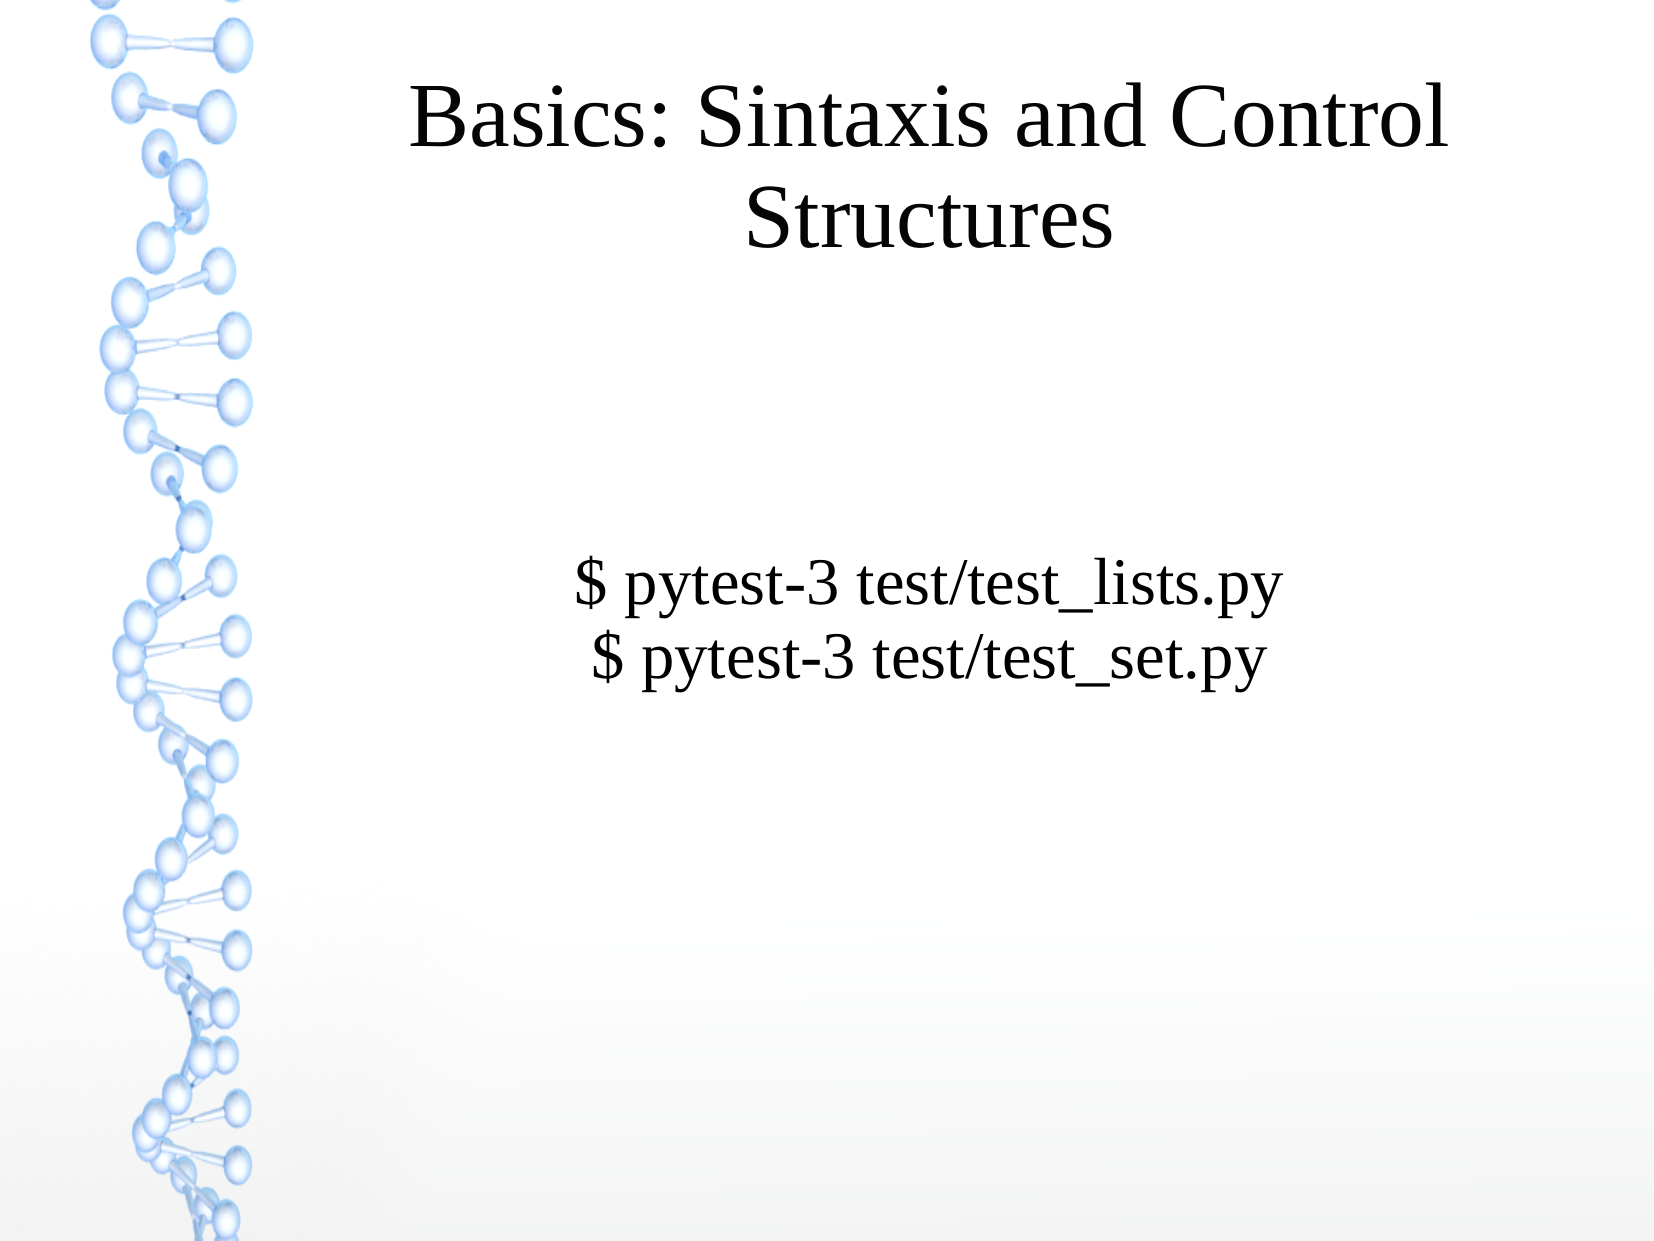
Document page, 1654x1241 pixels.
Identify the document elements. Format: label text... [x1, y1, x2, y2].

text_box $ pytest-3 test/test_lists.py $ pytest-3 test/test_set.py [265, 248, 1595, 1064]
title Basics: Sintaxis and Control Structures [265, 64, 1595, 248]
picture [0, 0, 1654, 1241]
